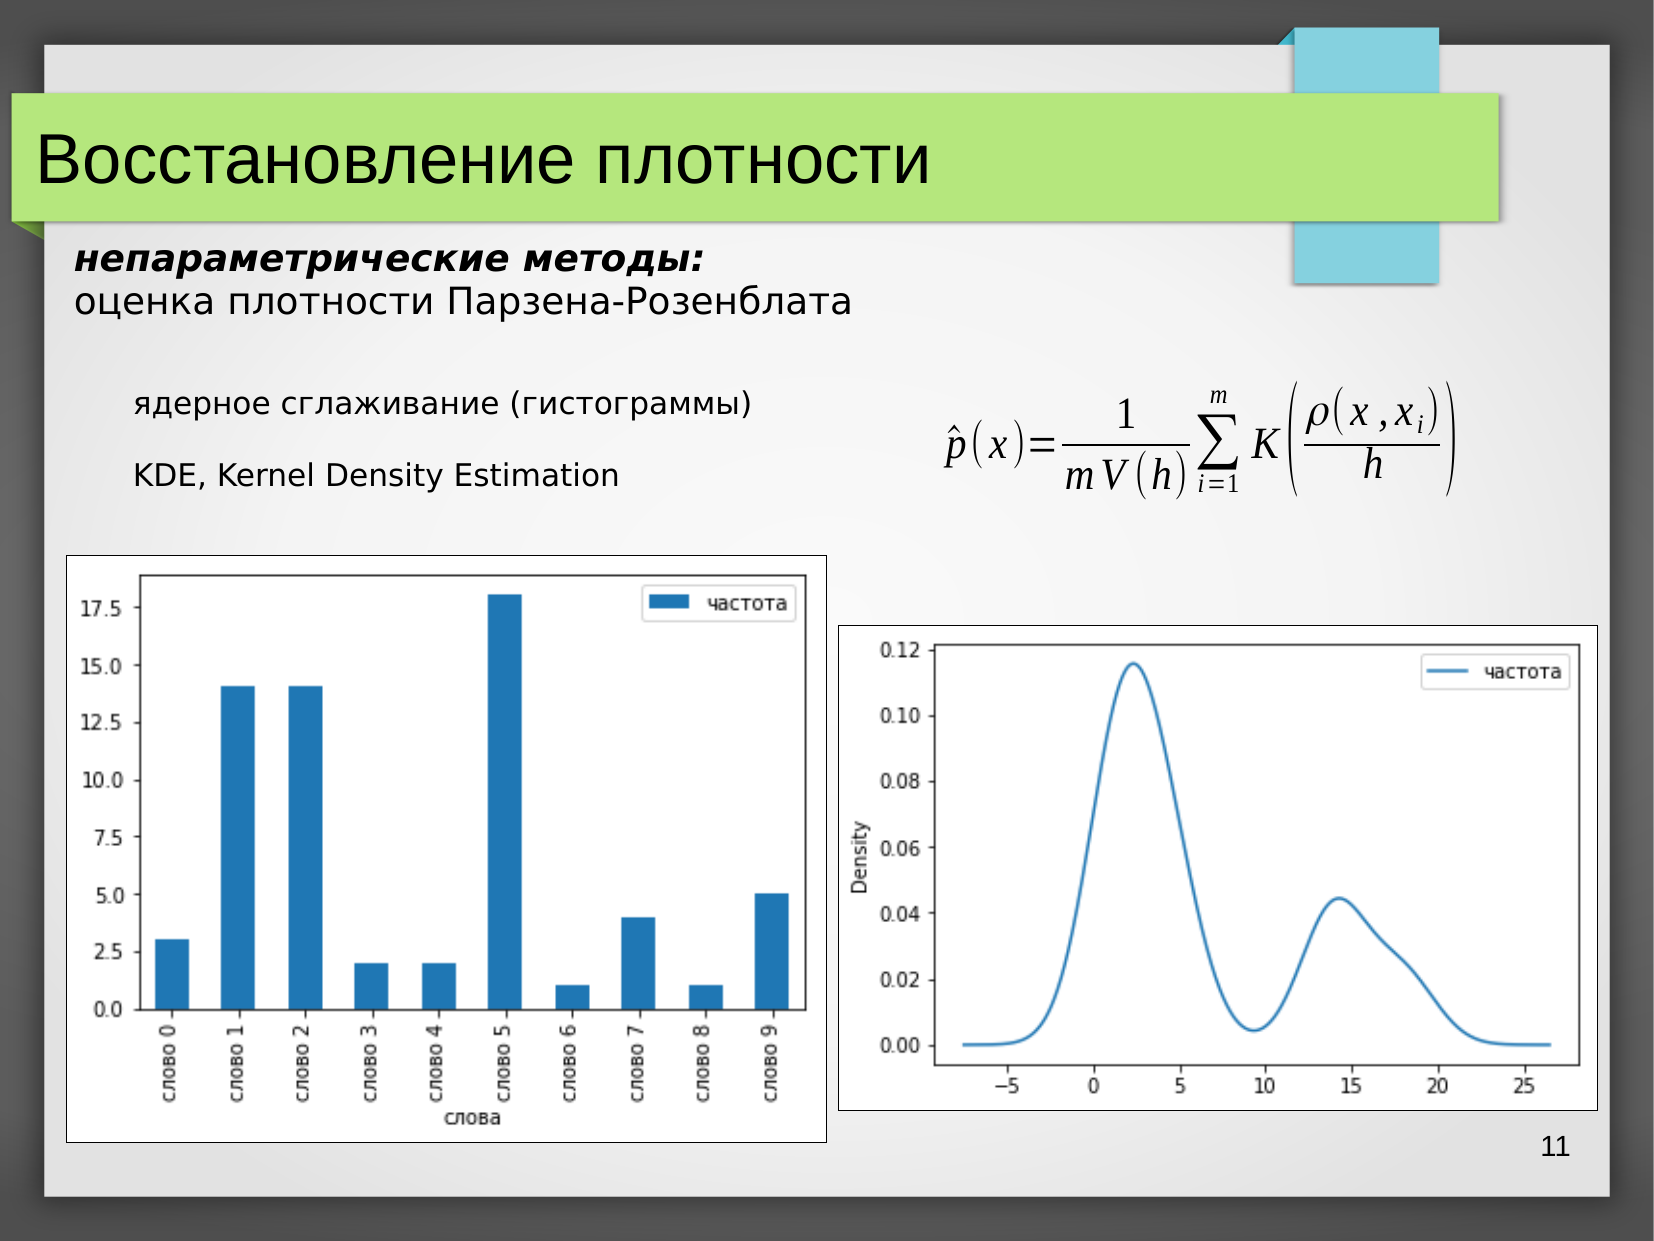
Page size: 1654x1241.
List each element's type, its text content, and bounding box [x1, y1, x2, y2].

chart [935, 377, 1465, 505]
text_box непараметрические методы: оценка плотности Парзена-Розенблата [59, 228, 981, 335]
text_box ядерное сглаживание (гистограммы) KDE, Kernel Density Estimation [118, 377, 780, 524]
picture [0, 0, 1654, 1241]
title Восстановление плотности [35, 118, 1489, 199]
